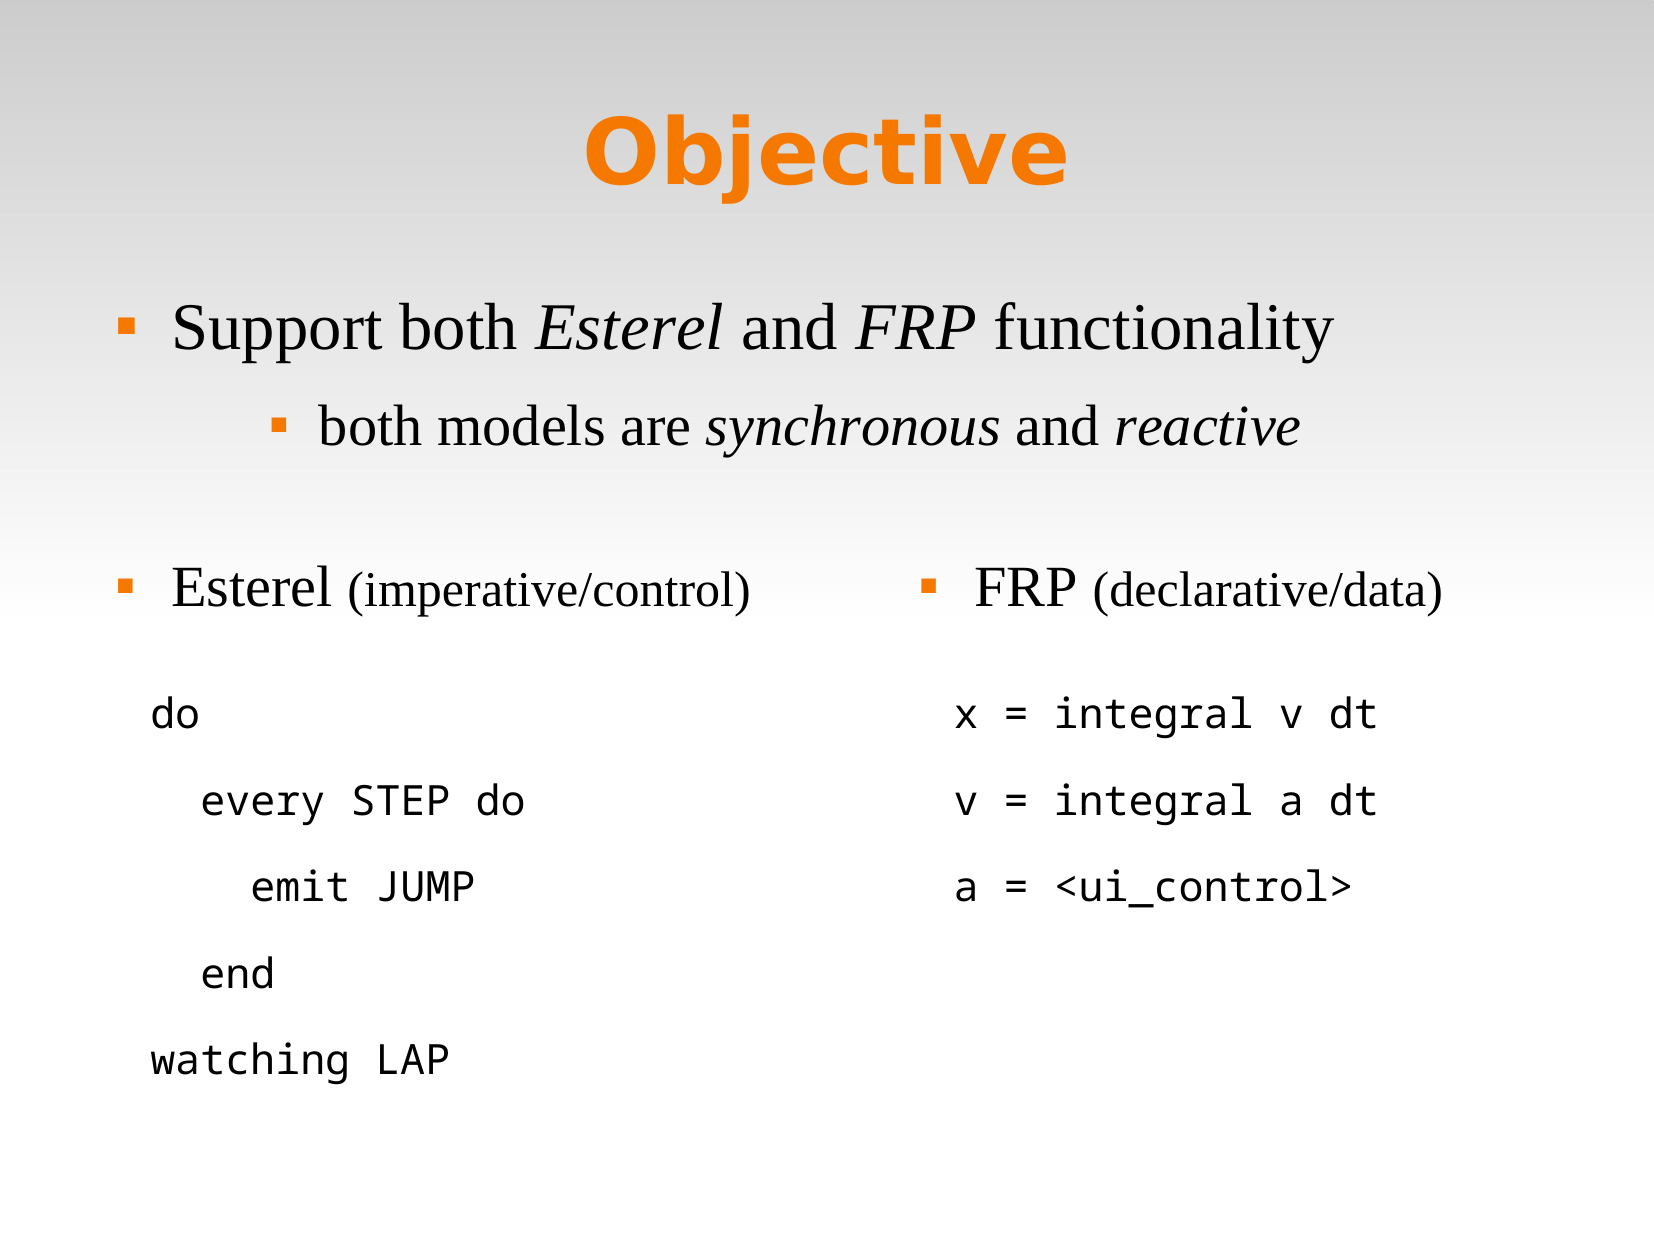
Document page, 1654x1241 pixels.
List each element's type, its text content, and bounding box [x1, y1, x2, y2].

list Esterel (imperative/control) do every STEP do emit JUMP end watching LAP [82, 554, 788, 1174]
list Support both Esterel and FRP functionality both models are synchronous and reactive [82, 290, 1571, 526]
list FRP (declarative/data) x = integral v dt v = integral a dt a = <ui_control> [885, 554, 1591, 1174]
title Objective [82, 49, 1571, 257]
text_box [170, 551, 883, 683]
